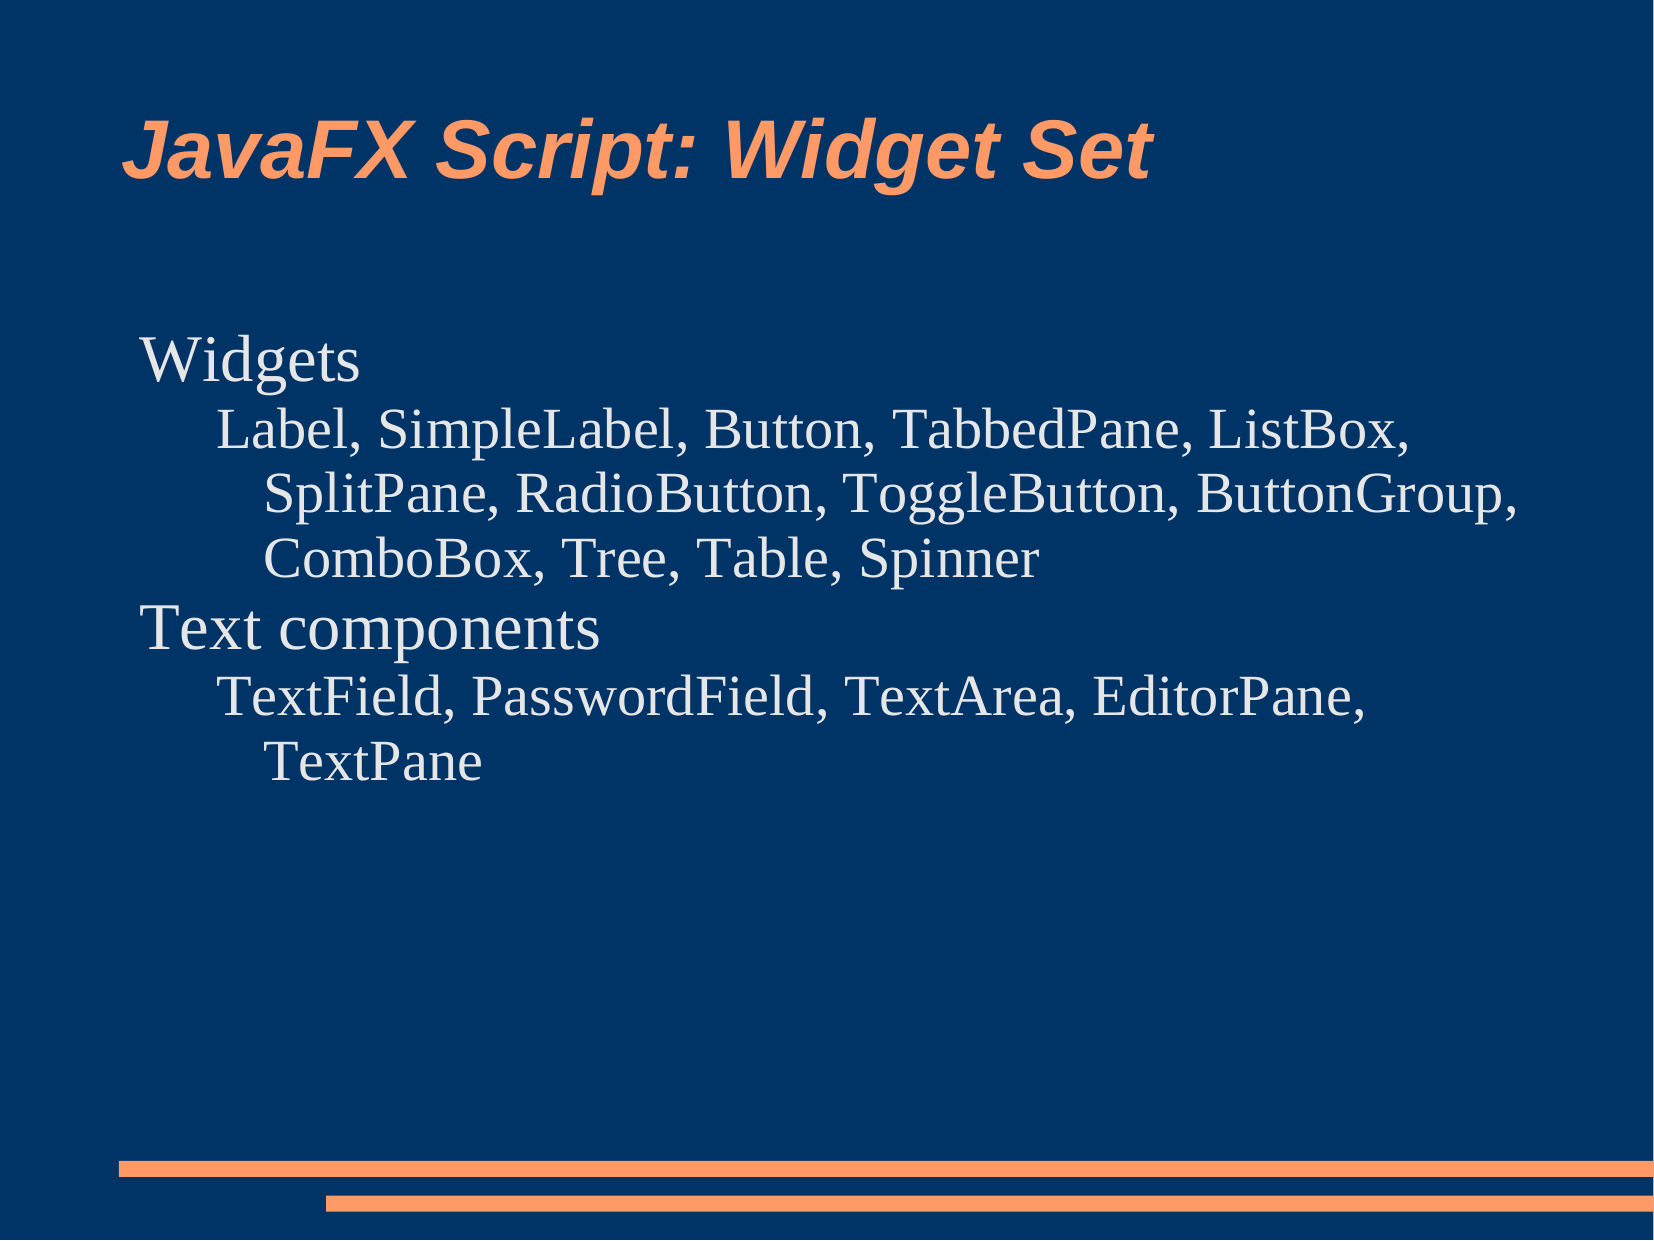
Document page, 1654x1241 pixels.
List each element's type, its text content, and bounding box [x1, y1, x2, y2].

title JavaFX Script: Widget Set [121, 46, 1534, 254]
list Widgets Label, SimpleLabel, Button, TabbedPane, ListBox, SplitPane, RadioButton, ToggleButton, ButtonGroup, ComboBox, Tree, Table, Spinner Text components TextField, PasswordField, TextArea, EditorPane, TextPane [121, 322, 1561, 1133]
